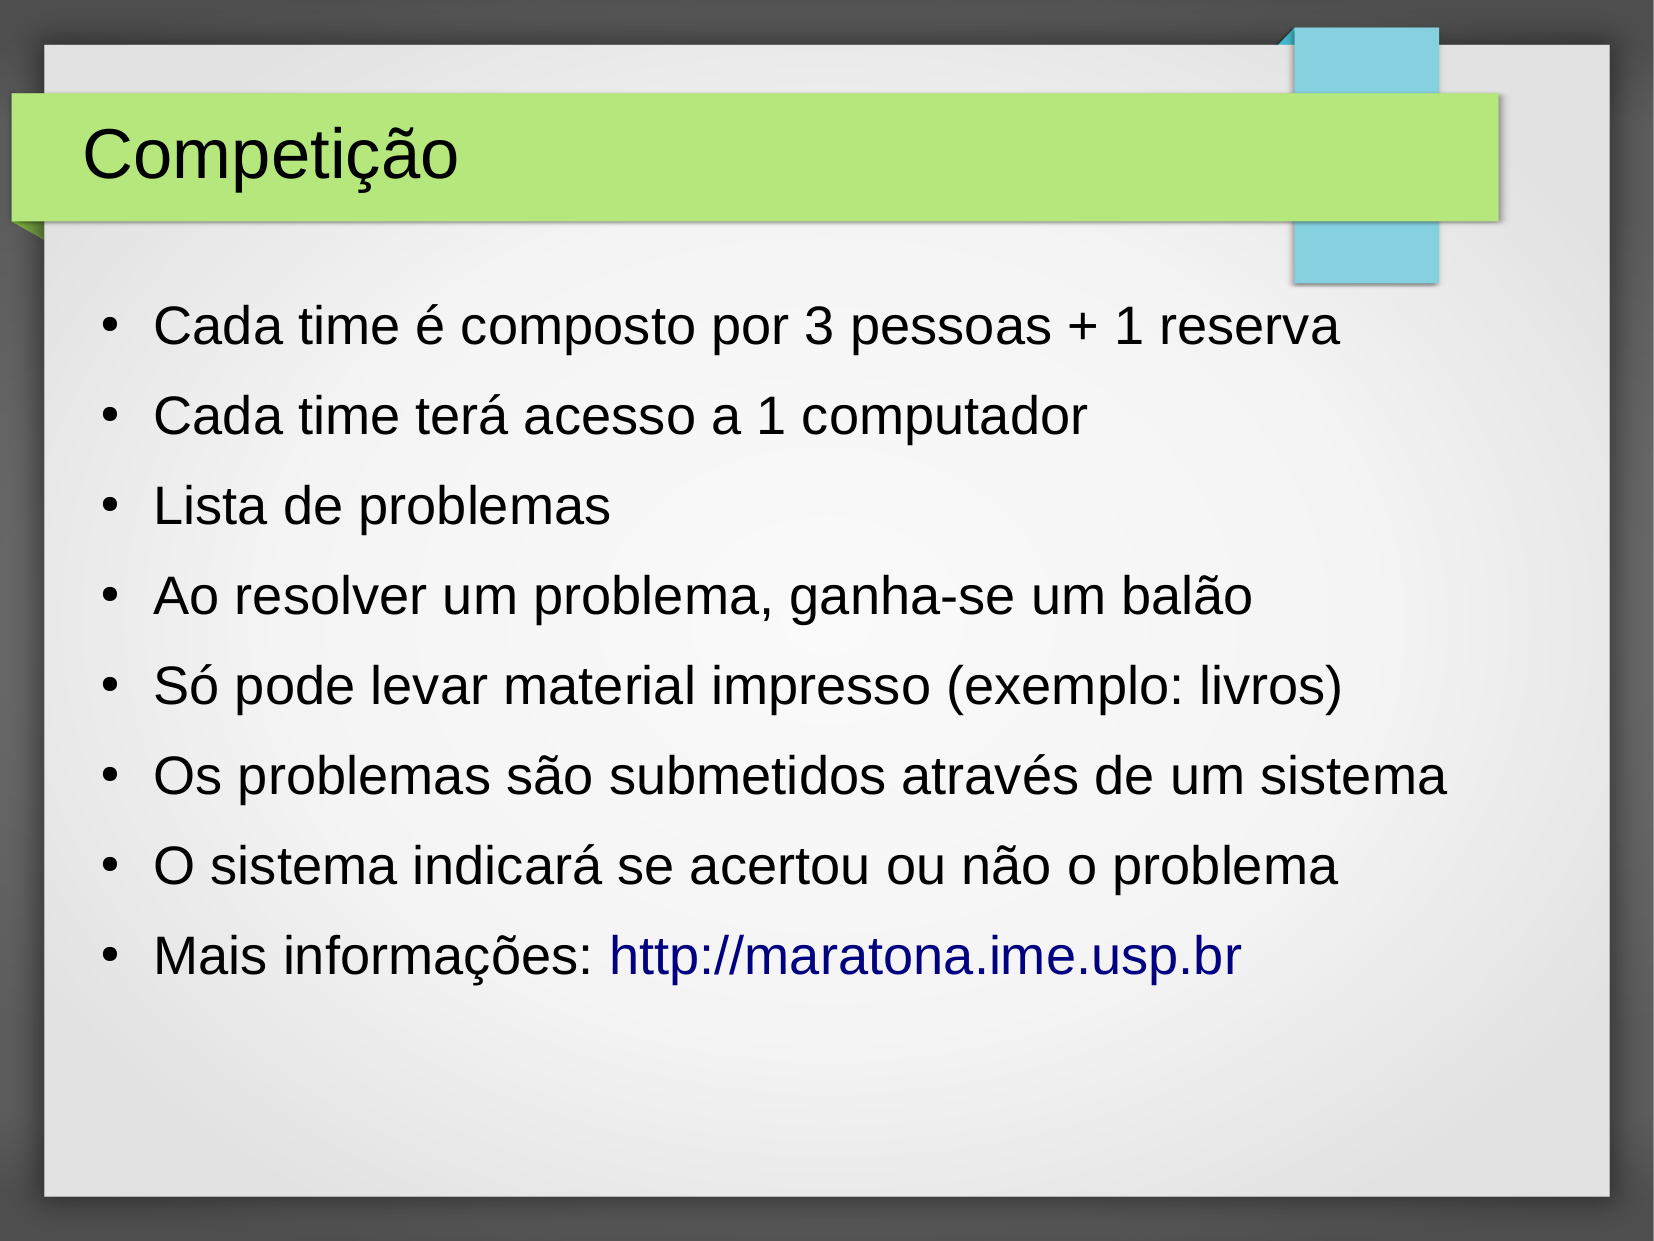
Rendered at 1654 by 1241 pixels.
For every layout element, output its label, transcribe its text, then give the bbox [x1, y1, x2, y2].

title Competição [82, 94, 1264, 213]
list Cada time é composto por 3 pessoas + 1 reserva Cada time terá acesso a 1 computador Lista de problemas Ao resolver um problema, ganha-se um balão Só pode levar material impresso (exemplo: livros) Os problemas são submetidos através de um sistema O sistema indicará se acertou ou não o problema Mais informações: http://maratona.ime.usp.br [82, 295, 1571, 1015]
picture [0, 0, 1654, 1241]
